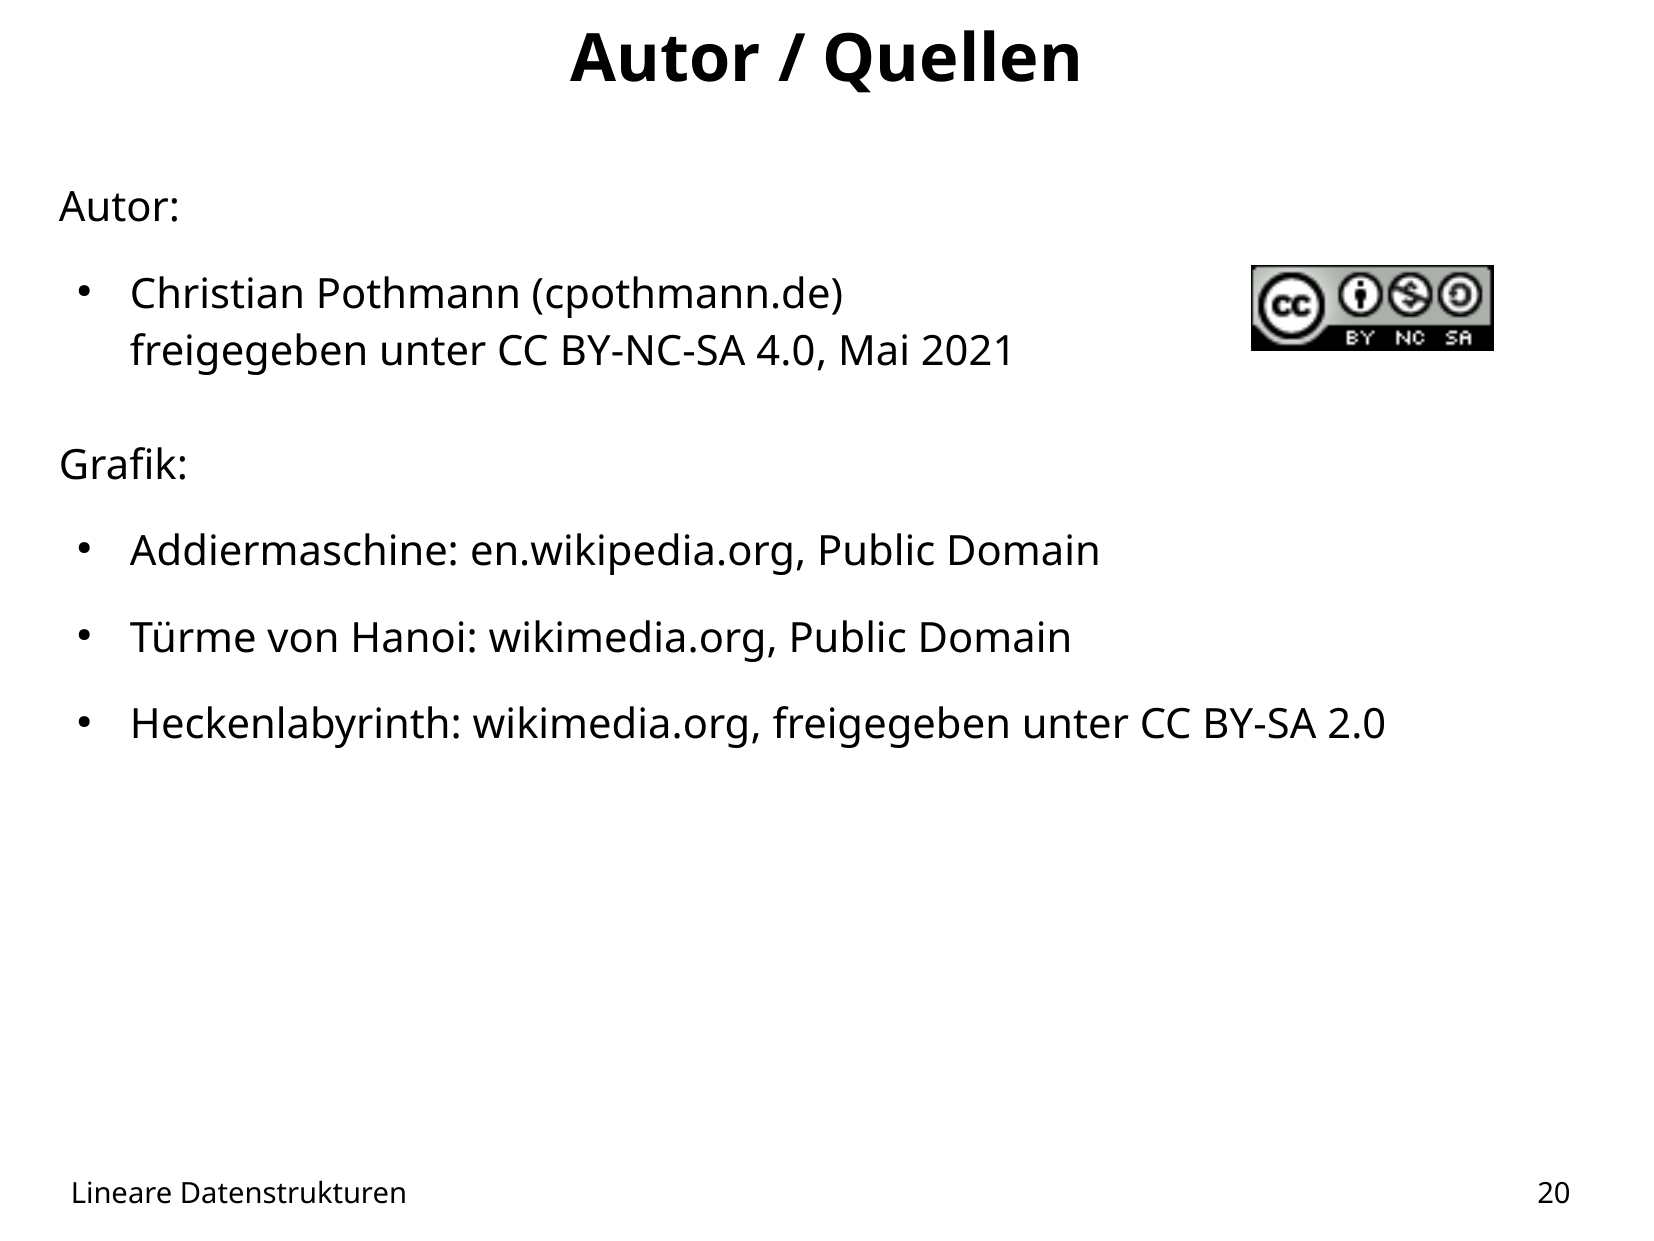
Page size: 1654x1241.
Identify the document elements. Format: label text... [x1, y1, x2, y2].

picture [1251, 265, 1494, 351]
title Autor / Quellen [0, 5, 1654, 107]
list Autor: Christian Pothmann (cpothmann.de) freigegeben unter CC BY-NC-SA 4.0, Mai 2021 Grafik: Addiermaschine: en.wikipedia.org, Public Domain Türme von Hanoi: wikimedia.org, Public Domain Heckenlabyrinth: wikimedia.org, freigegeben unter CC BY-SA 2.0 [59, 177, 1583, 1146]
